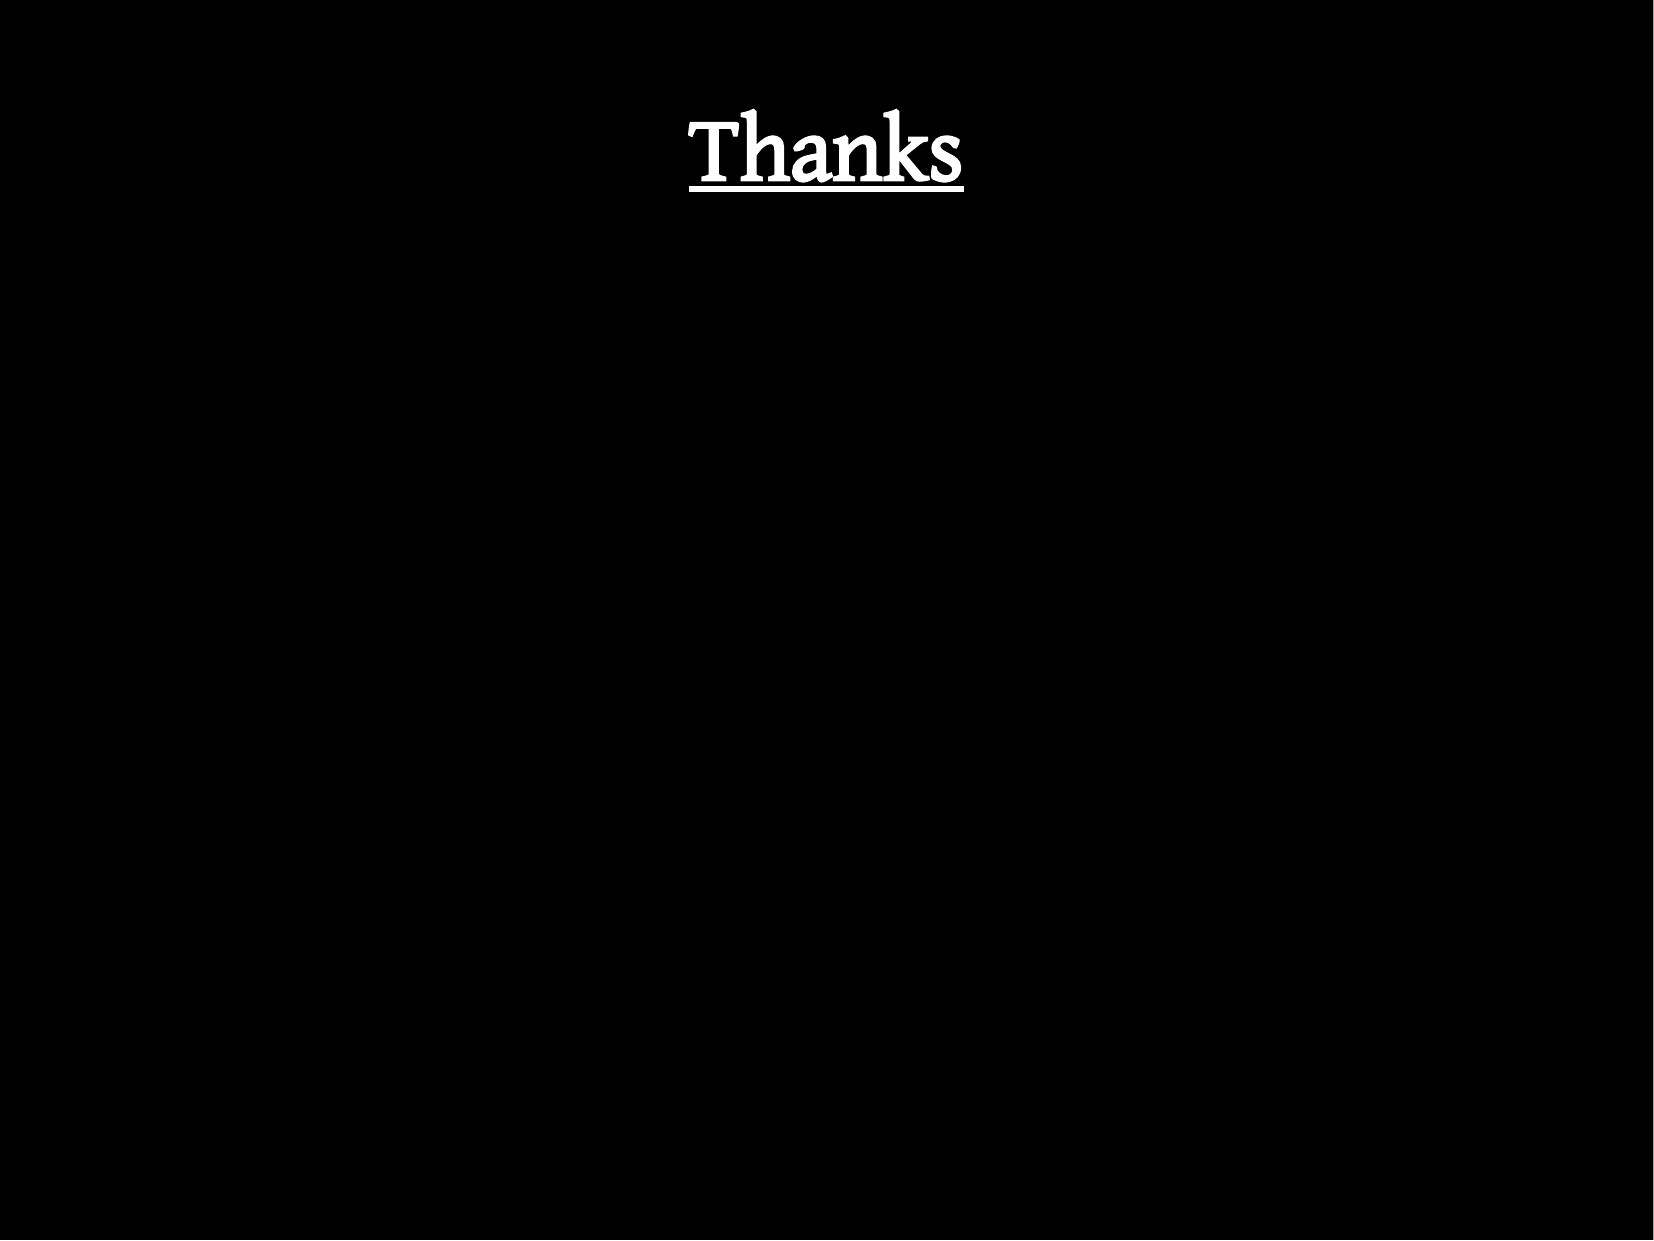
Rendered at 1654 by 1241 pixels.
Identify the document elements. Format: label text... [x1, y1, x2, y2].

title Thanks [82, 49, 1571, 257]
